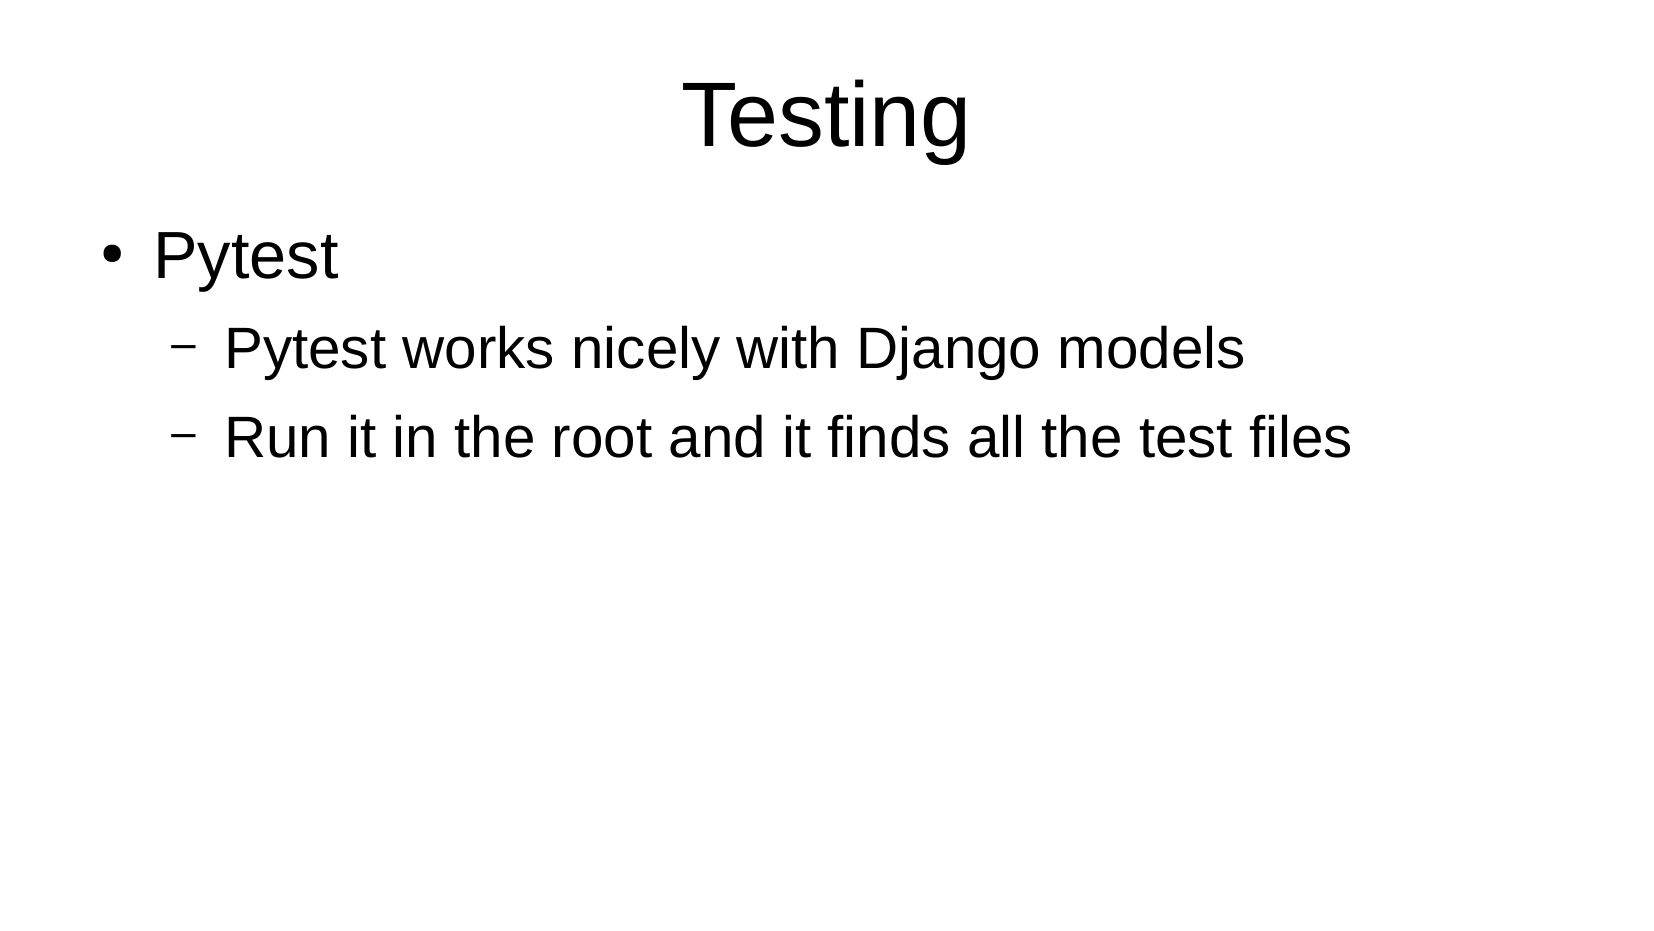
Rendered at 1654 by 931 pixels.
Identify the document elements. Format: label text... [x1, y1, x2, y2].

title Testing [82, 37, 1571, 193]
list Pytest Pytest works nicely with Django models Run it in the root and it finds all the test files [82, 217, 1571, 758]
